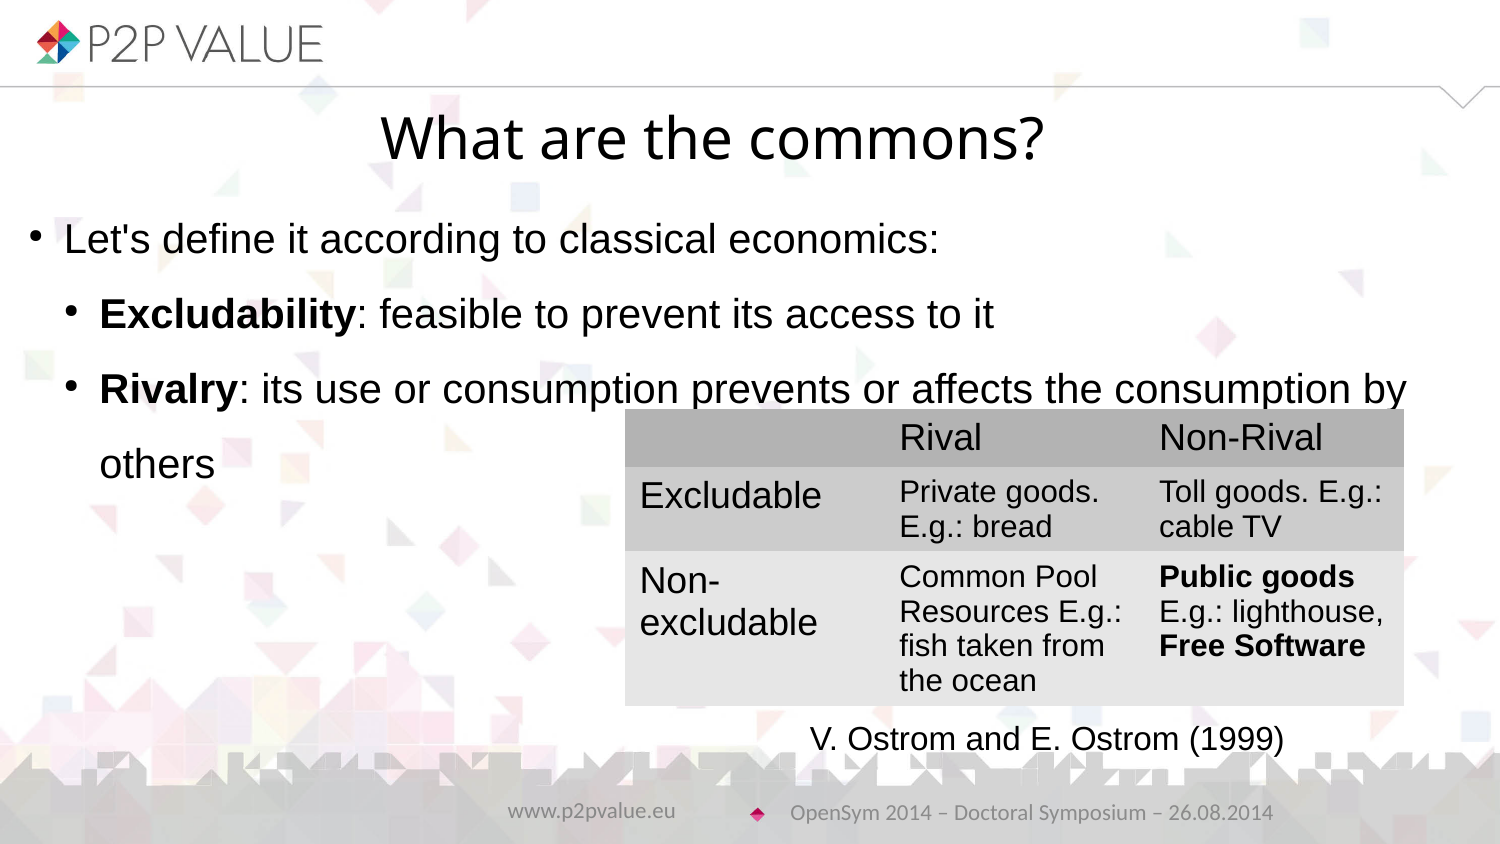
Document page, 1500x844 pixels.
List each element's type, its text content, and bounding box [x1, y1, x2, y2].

table_cell Public goods E.g.: lighthouse, Free Software [1144, 551, 1404, 706]
table_cell Toll goods. E.g.: cable TV [1144, 467, 1404, 551]
subtitle Let's define it according to classical economics: Excludability: feasible to prevent its access to it Rivalry: its use or consumption prevents or affects the consumption by others [15, 180, 1496, 736]
table_cell Private goods. E.g.: bread [885, 467, 1144, 551]
table_cell Common Pool Resources E.g.: fish taken from the ocean [885, 551, 1144, 706]
text_box OpenSym 2014 – Doctoral Symposium – 26.08.2014 [777, 788, 1470, 834]
text_box www.p2pvalue.eu [501, 789, 720, 829]
table_cell Non-excludable [625, 551, 885, 706]
text_box V. Ostrom and E. Ostrom (1999) [795, 713, 1426, 766]
table_header Rival [885, 409, 1144, 467]
table_header Non-Rival [1144, 409, 1404, 467]
picture [0, 0, 1500, 844]
table_header [625, 409, 885, 467]
table_cell Excludable [625, 467, 885, 551]
title What are the commons? [60, 92, 1366, 180]
